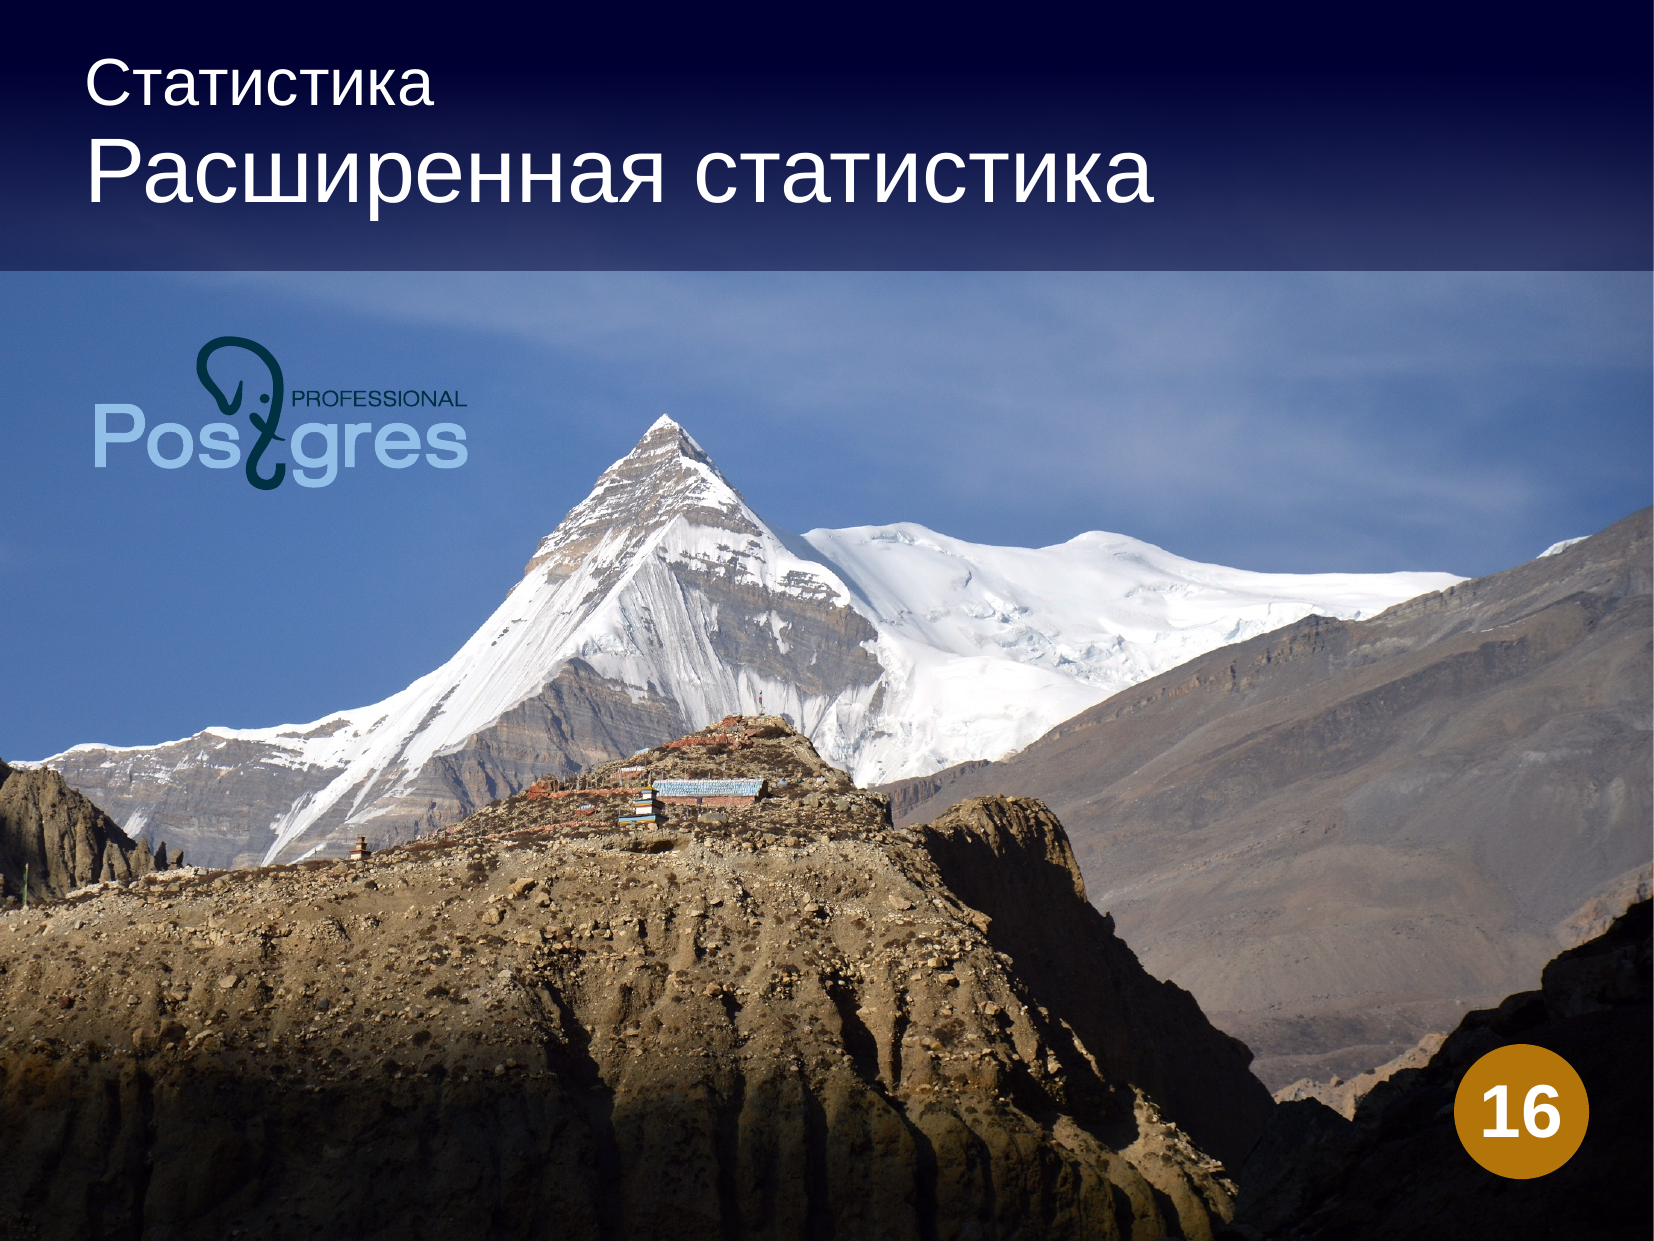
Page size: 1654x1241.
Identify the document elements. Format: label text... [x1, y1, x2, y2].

picture [0, 271, 1654, 1241]
text_box 16 [1454, 1044, 1590, 1180]
title Статистика Расширенная статистика [84, 44, 1636, 251]
